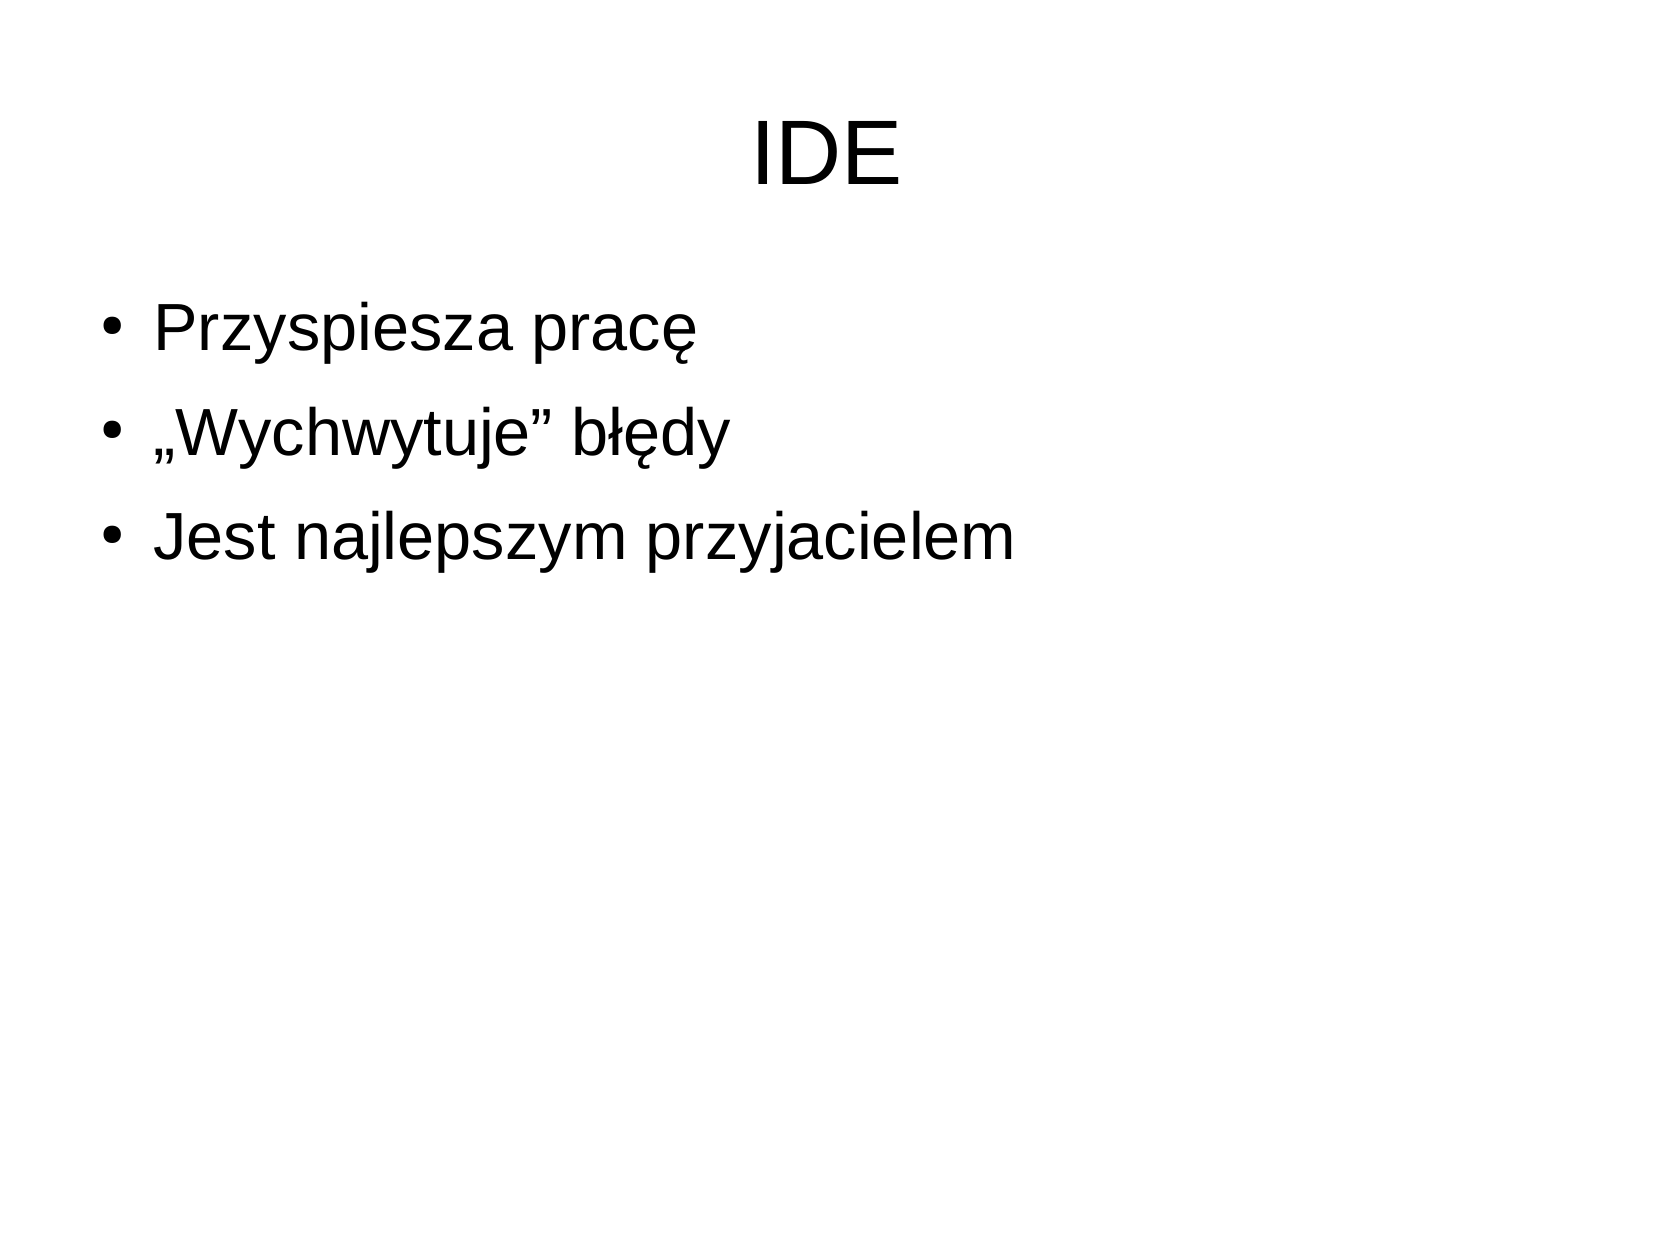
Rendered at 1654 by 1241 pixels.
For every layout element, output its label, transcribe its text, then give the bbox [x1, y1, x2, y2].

title IDE [82, 49, 1571, 257]
list Przyspiesza pracę „Wychwytuje” błędy Jest najlepszym przyjacielem [82, 290, 1538, 1010]
